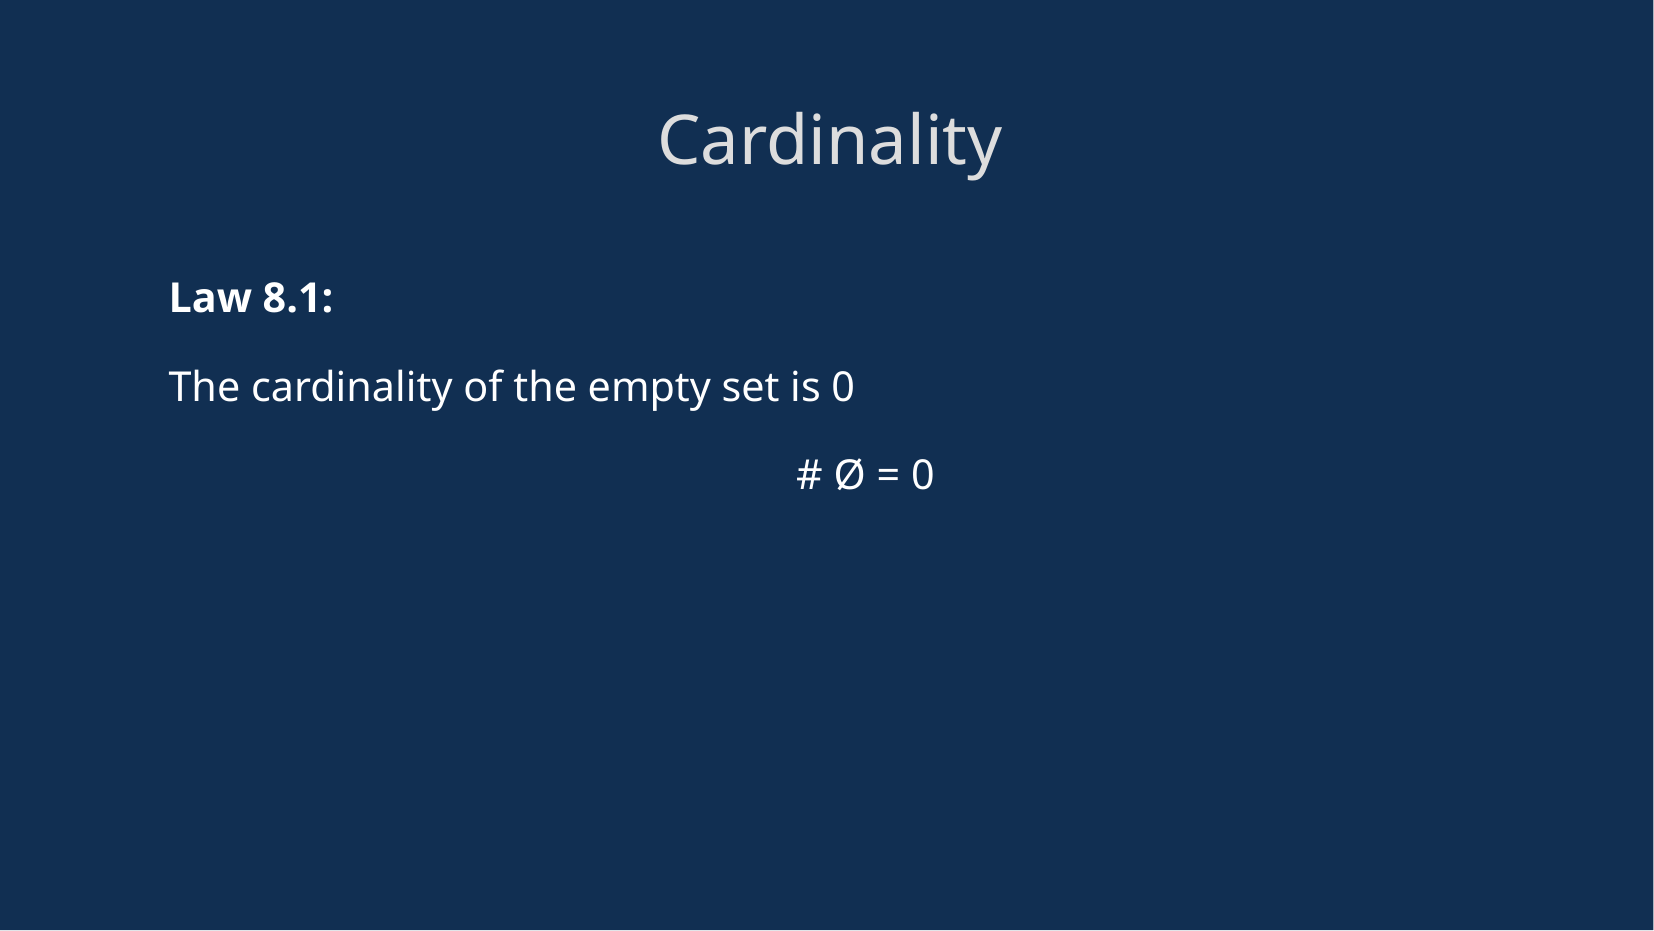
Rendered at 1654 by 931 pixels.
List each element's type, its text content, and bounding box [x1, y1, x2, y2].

list Law 8.1: The cardinality of the empty set is 0 # Ø = 0 [97, 268, 1563, 806]
title Cardinality [97, 56, 1563, 220]
